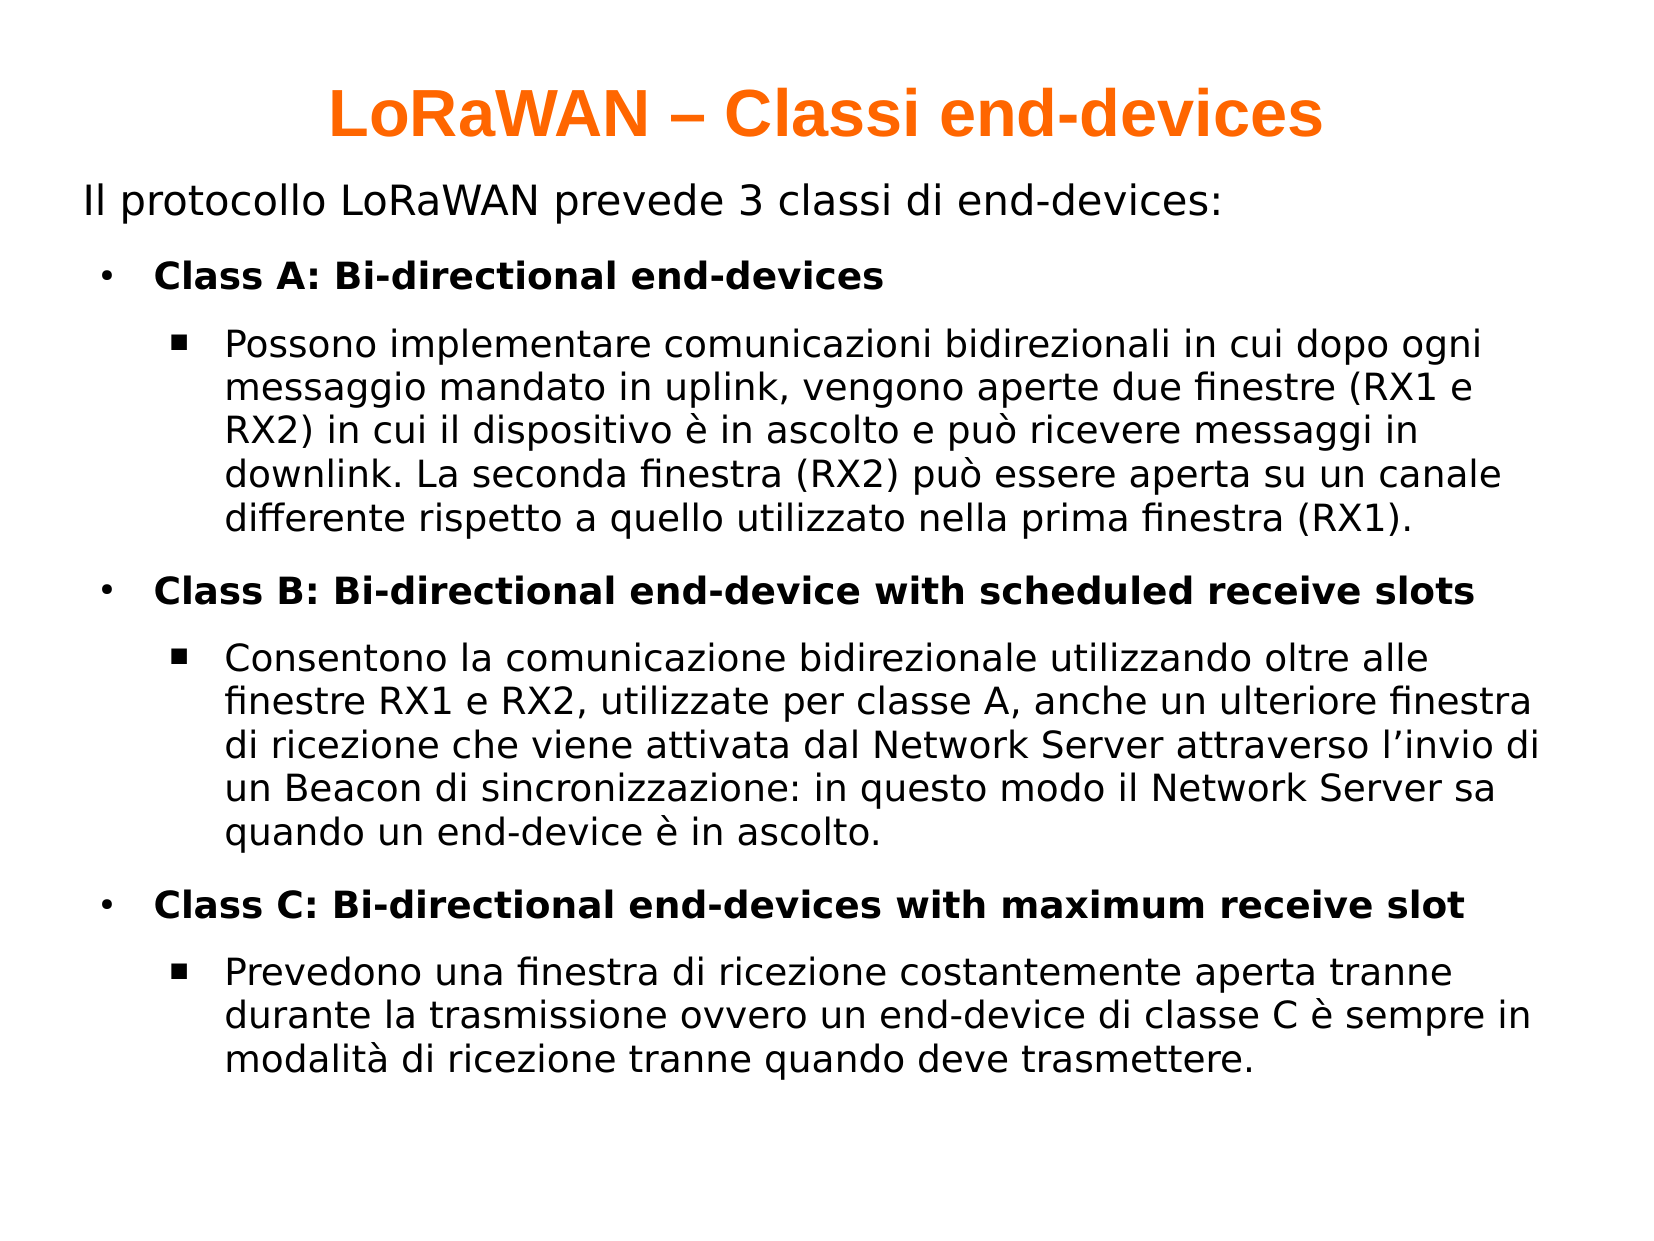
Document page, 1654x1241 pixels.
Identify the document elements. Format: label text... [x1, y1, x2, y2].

list Il protocollo LoRaWAN prevede 3 classi di end-devices: Class A: Bi-directional end-devices Possono implementare comunicazioni bidirezionali in cui dopo ogni messaggio mandato in uplink, vengono aperte due finestre (RX1 e RX2) in cui il dispositivo è in ascolto e può ricevere messaggi in downlink. La seconda finestra (RX2) può essere aperta su un canale differente rispetto a quello utilizzato nella prima finestra (RX1). Class B: Bi-directional end-device with scheduled receive slots Consentono la comunicazione bidirezionale utilizzando oltre alle finestre RX1 e RX2, utilizzate per classe A, anche un ulteriore finestra di ricezione che viene attivata dal Network Server attraverso l’invio di un Beacon di sincronizzazione: in questo modo il Network Server sa quando un end-device è in ascolto. Class C: Bi-directional end-devices with maximum receive slot Prevedono una finestra di ricezione costantemente aperta tranne durante la trasmissione ovvero un end-device di classe C è sempre in modalità di ricezione tranne quando deve trasmettere. [82, 177, 1571, 1229]
title LoRaWAN – Classi end-devices [82, 49, 1571, 177]
